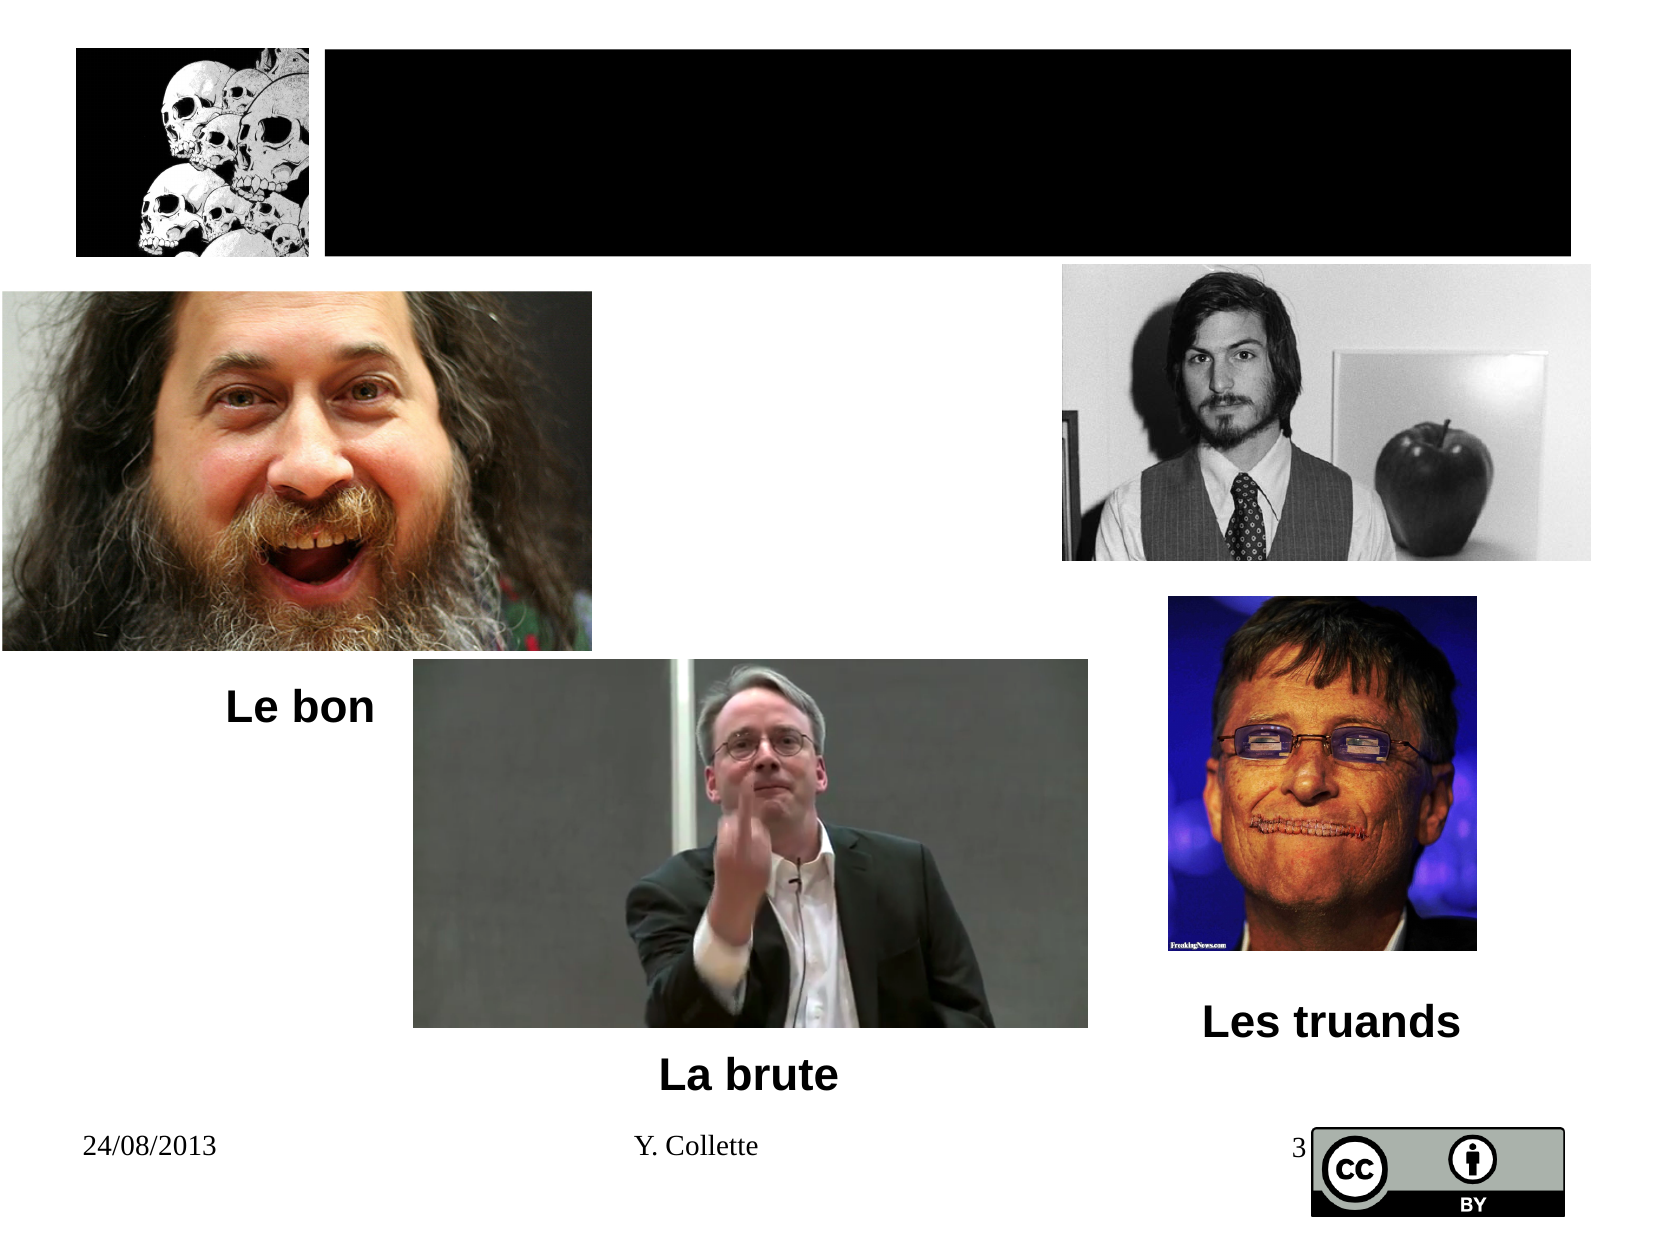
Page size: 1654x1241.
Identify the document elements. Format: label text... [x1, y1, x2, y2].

picture [1168, 596, 1477, 951]
picture [0, 289, 592, 651]
text_box La brute [625, 1028, 892, 1108]
picture [1311, 1127, 1565, 1217]
title Logiciels libres [324, 49, 1571, 257]
picture [76, 48, 309, 257]
text_box Les truands [1163, 962, 1483, 1055]
text_box Le bon [170, 651, 413, 741]
picture [1062, 264, 1591, 562]
picture [413, 659, 1088, 1028]
